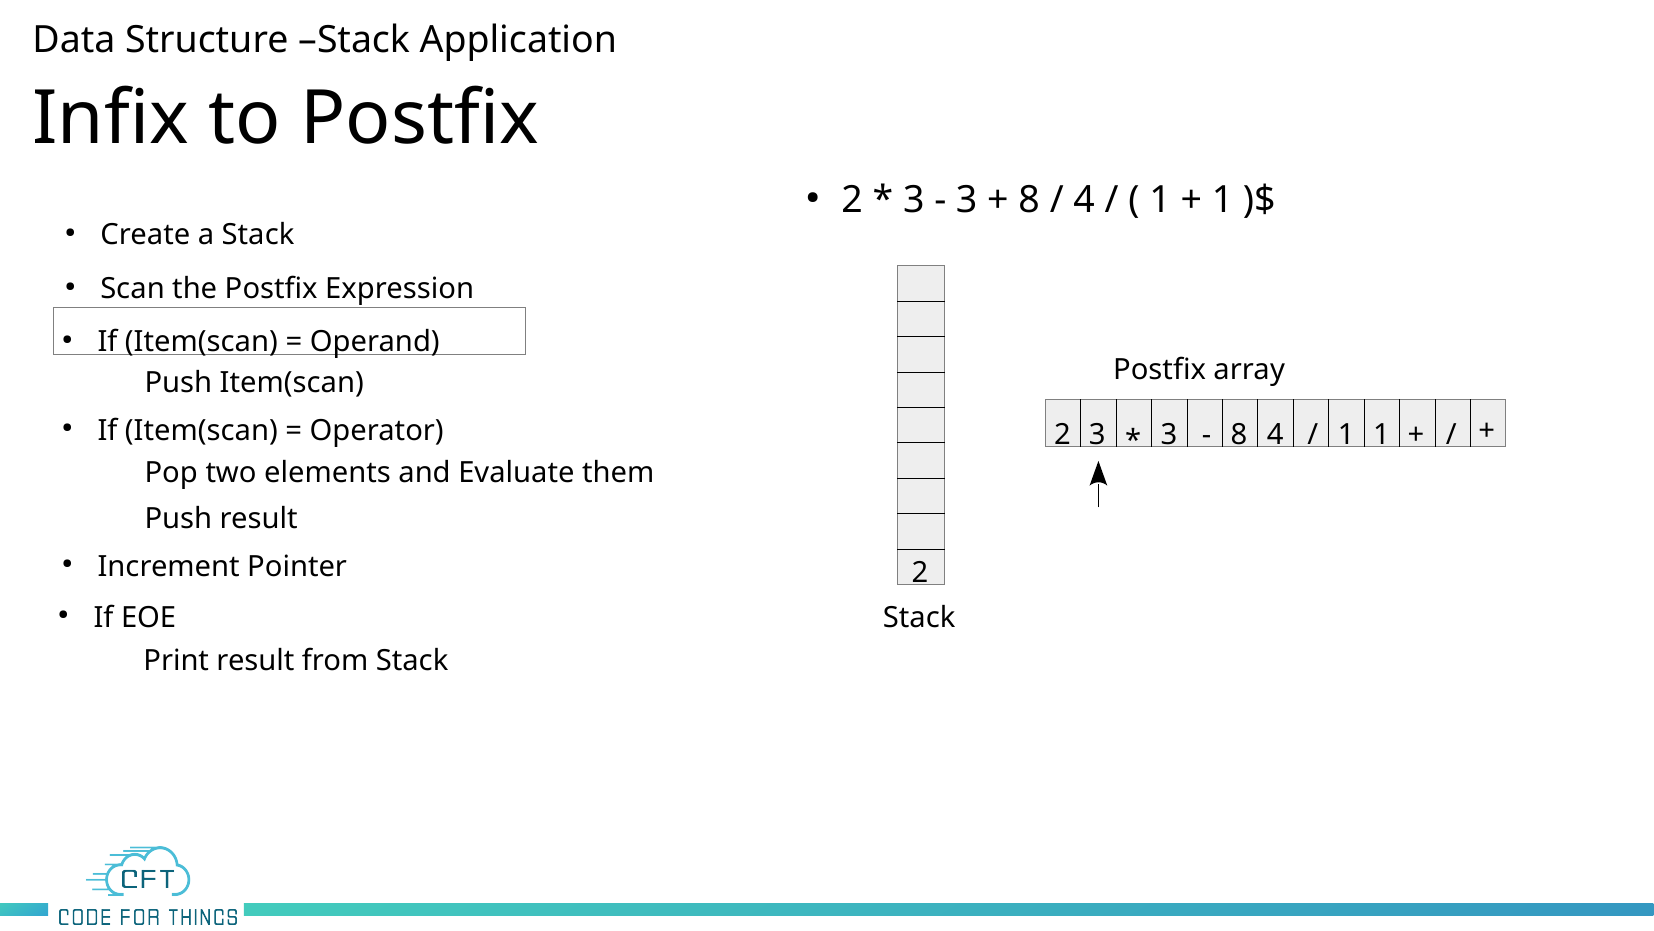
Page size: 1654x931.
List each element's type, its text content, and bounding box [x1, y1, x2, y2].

text_box + [1463, 401, 1518, 451]
text_box - [1187, 405, 1236, 455]
text_box [897, 514, 945, 543]
picture [59, 846, 237, 925]
text_box [1045, 399, 1080, 405]
text_box / [1431, 405, 1471, 455]
text_box [1188, 399, 1222, 405]
text_box [1117, 399, 1151, 411]
text_box / [1292, 405, 1341, 455]
text_box [897, 302, 945, 336]
text_box [1223, 399, 1257, 405]
text_box [897, 408, 945, 442]
text_box [897, 443, 945, 478]
text_box If (Item(scan) = Operator) [47, 401, 496, 461]
text_box * [1110, 411, 1159, 461]
text_box Push Item(scan) [94, 373, 426, 401]
text_box Increment Pointer [47, 537, 621, 597]
text_box 1 [1341, 405, 1372, 455]
text_box 1 [1372, 405, 1407, 455]
text_box 8 [1236, 405, 1252, 455]
text_box [1258, 399, 1293, 405]
text_box [1400, 399, 1435, 405]
text_box [897, 373, 945, 407]
text_box Pop two elements and Evaluate them [94, 443, 709, 502]
text_box 2 * 3 - 3 + 8 / 4 / ( 1 + 1 )$ [791, 165, 1377, 225]
text_box Postfix array [1098, 340, 1312, 390]
text_box [897, 265, 945, 301]
text_box 2 [1039, 405, 1074, 455]
text_box Scan the Postfix Expression [50, 259, 537, 319]
text_box If (Item(scan) = Operand) [47, 312, 491, 373]
text_box Create a Stack [50, 206, 355, 266]
text_box 2 [896, 543, 945, 593]
text_box [1365, 399, 1399, 405]
text_box [897, 479, 945, 513]
text_box [1436, 399, 1470, 405]
text_box [1294, 399, 1328, 405]
text_box [1081, 399, 1116, 405]
text_box Push result [94, 490, 426, 550]
text_box [491, 319, 526, 355]
text_box 3 [1074, 405, 1123, 455]
text_box 3 [1145, 405, 1187, 455]
text_box [1329, 399, 1364, 405]
text_box + [1407, 405, 1431, 455]
text_box Stack [868, 588, 979, 638]
text_box Print result from Stack [93, 631, 615, 691]
text_box If EOE [43, 588, 375, 638]
text_box [1152, 399, 1187, 405]
title Data Structure –Stack Application Infix to Postfix [32, 12, 1536, 166]
text_box 4 [1252, 405, 1292, 455]
text_box [897, 337, 945, 372]
